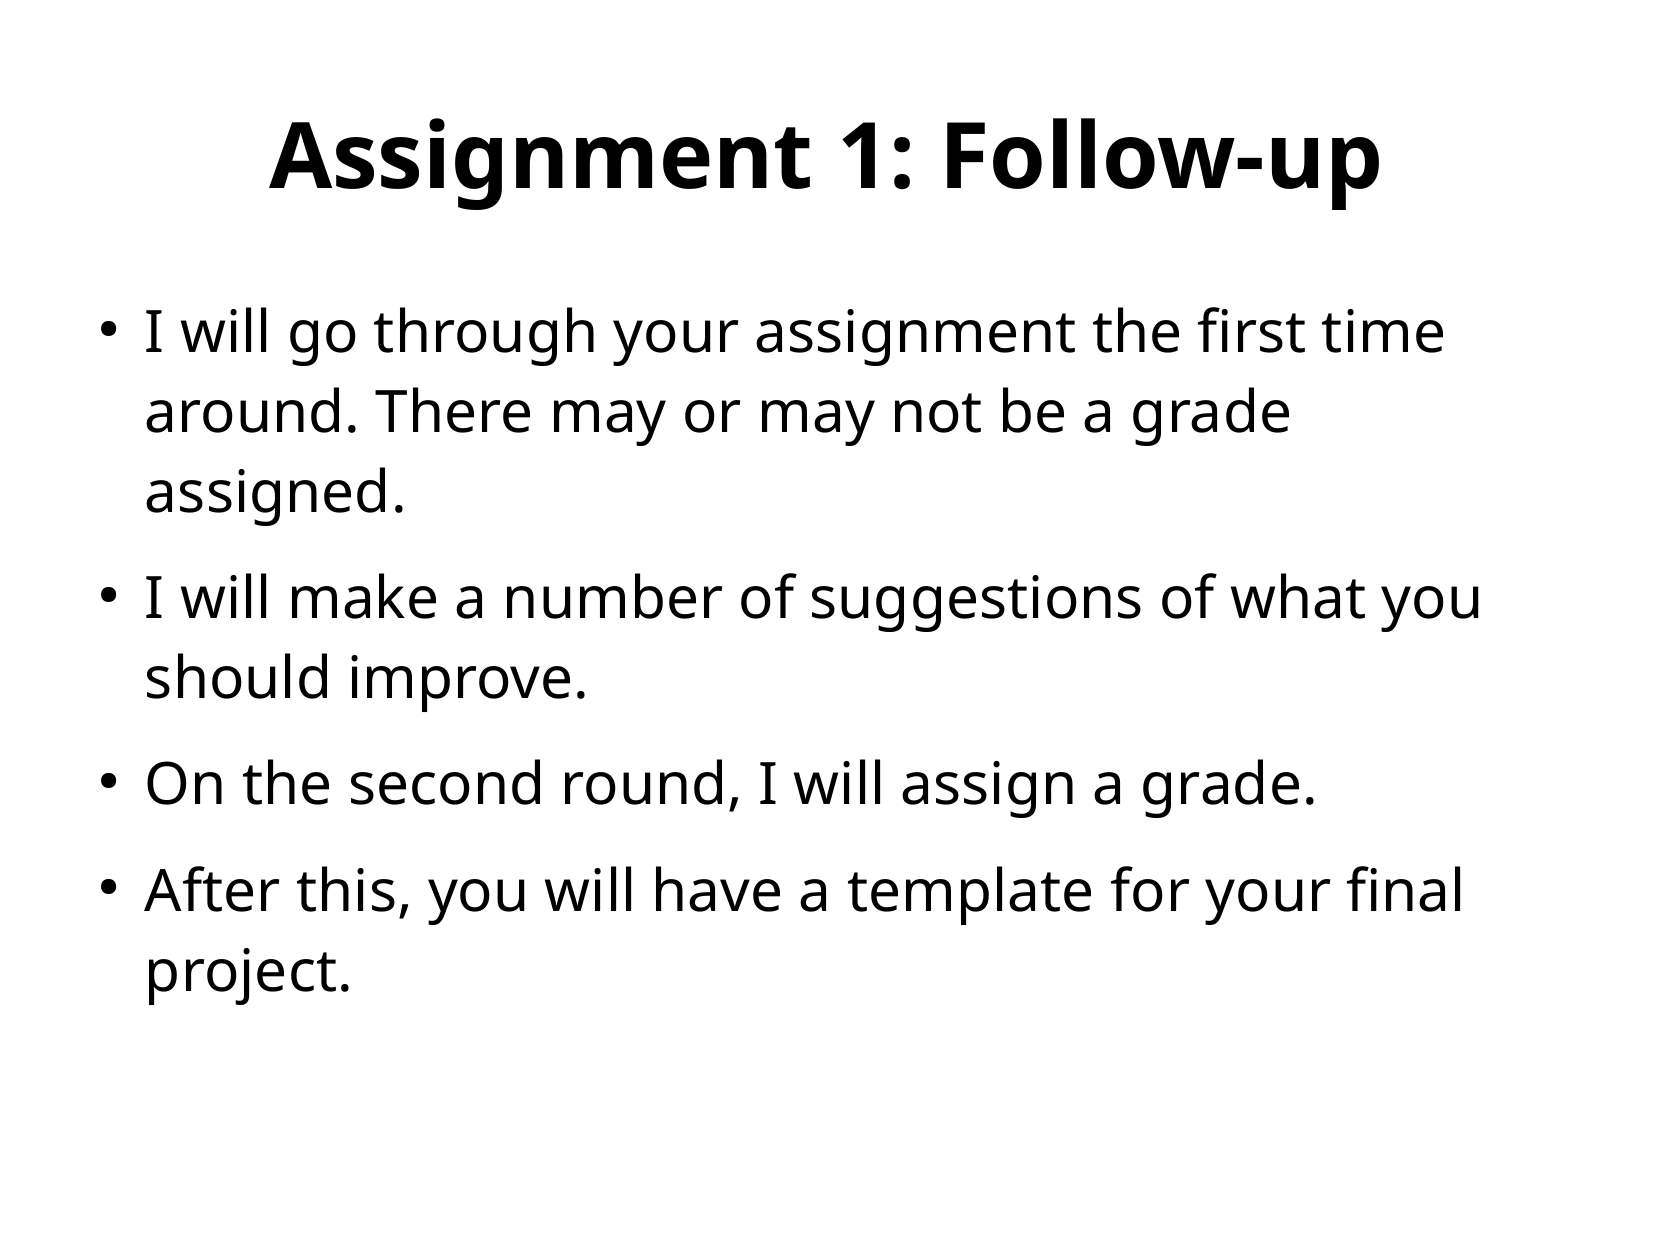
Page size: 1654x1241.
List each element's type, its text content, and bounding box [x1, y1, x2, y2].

title Assignment 1: Follow-up [82, 49, 1571, 257]
list I will go through your assignment the first time around. There may or may not be a grade assigned. I will make a number of suggestions of what you should improve. On the second round, I will assign a grade. After this, you will have a template for your final project. [82, 290, 1571, 1010]
